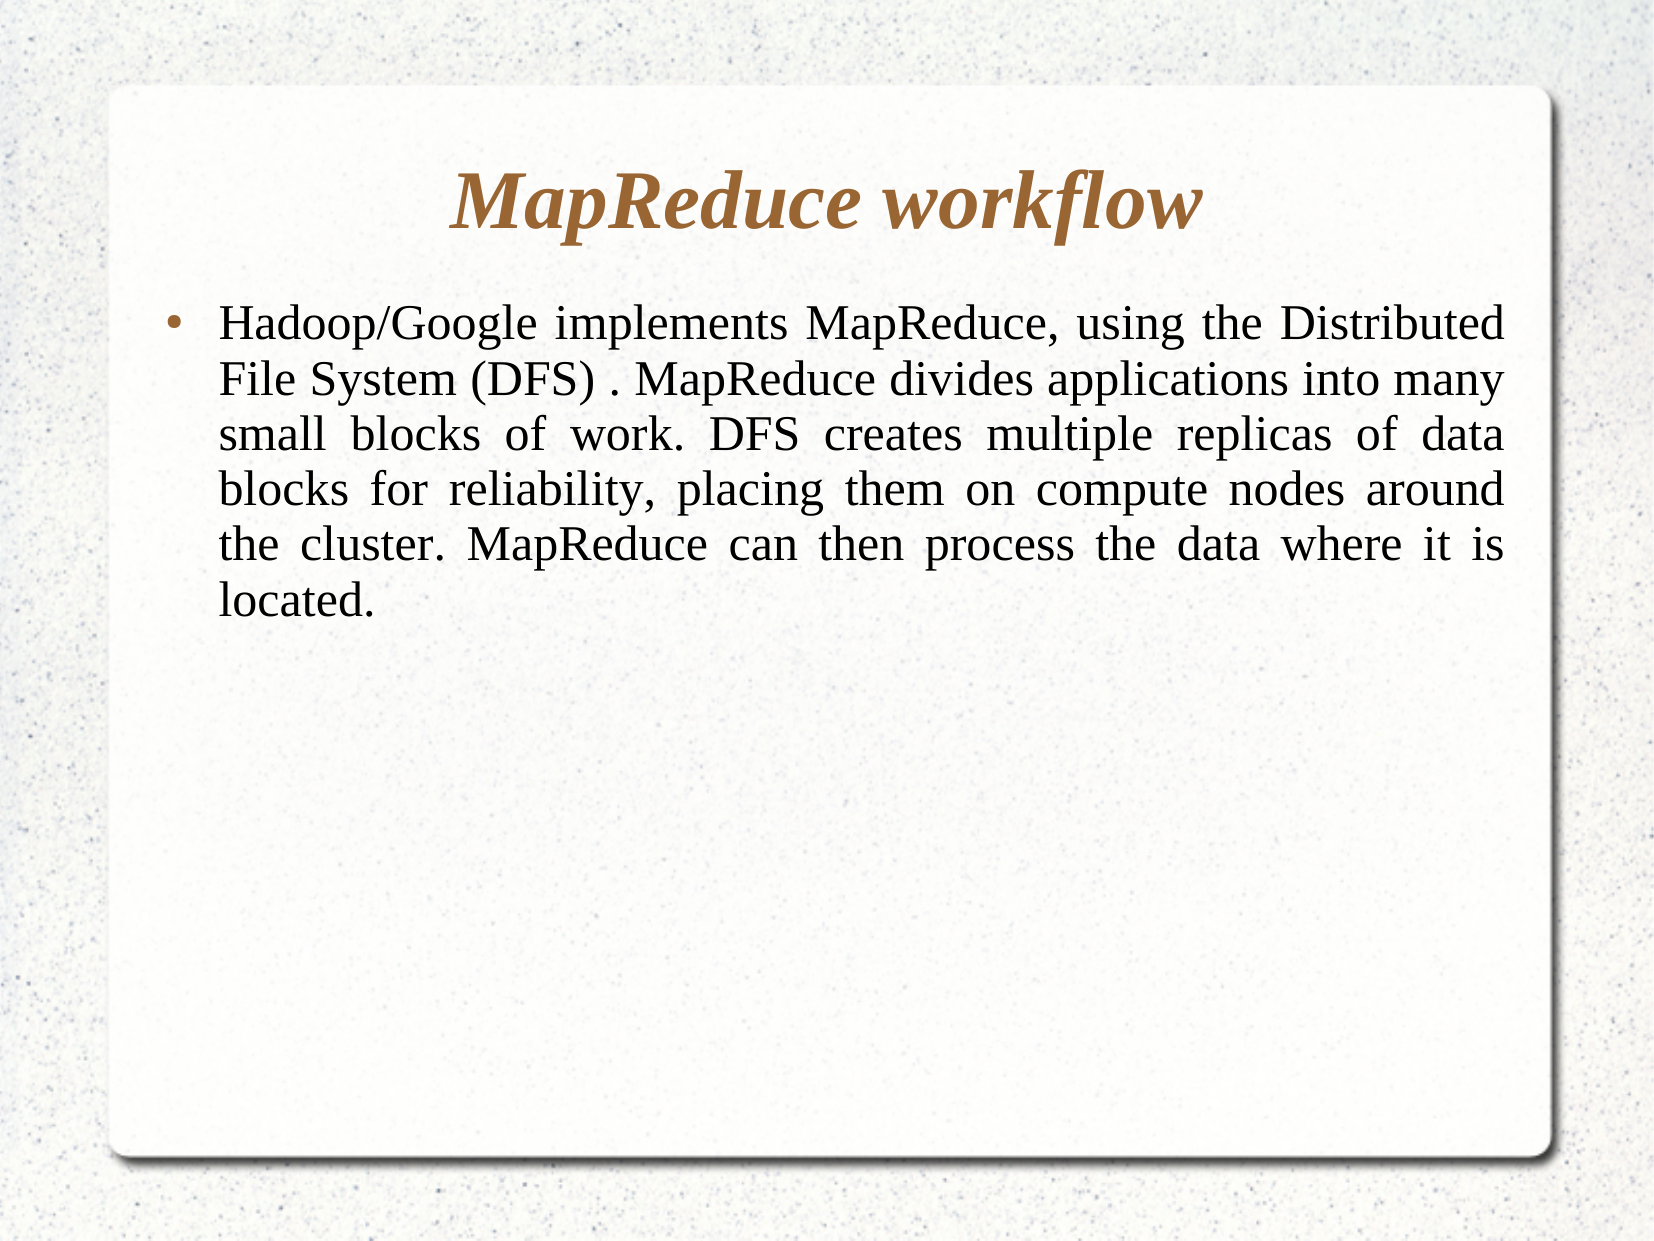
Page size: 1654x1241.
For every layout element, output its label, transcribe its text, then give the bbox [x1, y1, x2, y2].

picture [0, 0, 1654, 1241]
title MapReduce workflow [118, 96, 1536, 304]
list Hadoop/Google implements MapReduce, using the Distributed File System (DFS) . MapReduce divides applications into many small blocks of work. DFS creates multiple replicas of data blocks for reliability, placing them on compute nodes around the cluster. MapReduce can then process the data where it is located. [147, 295, 1506, 1114]
